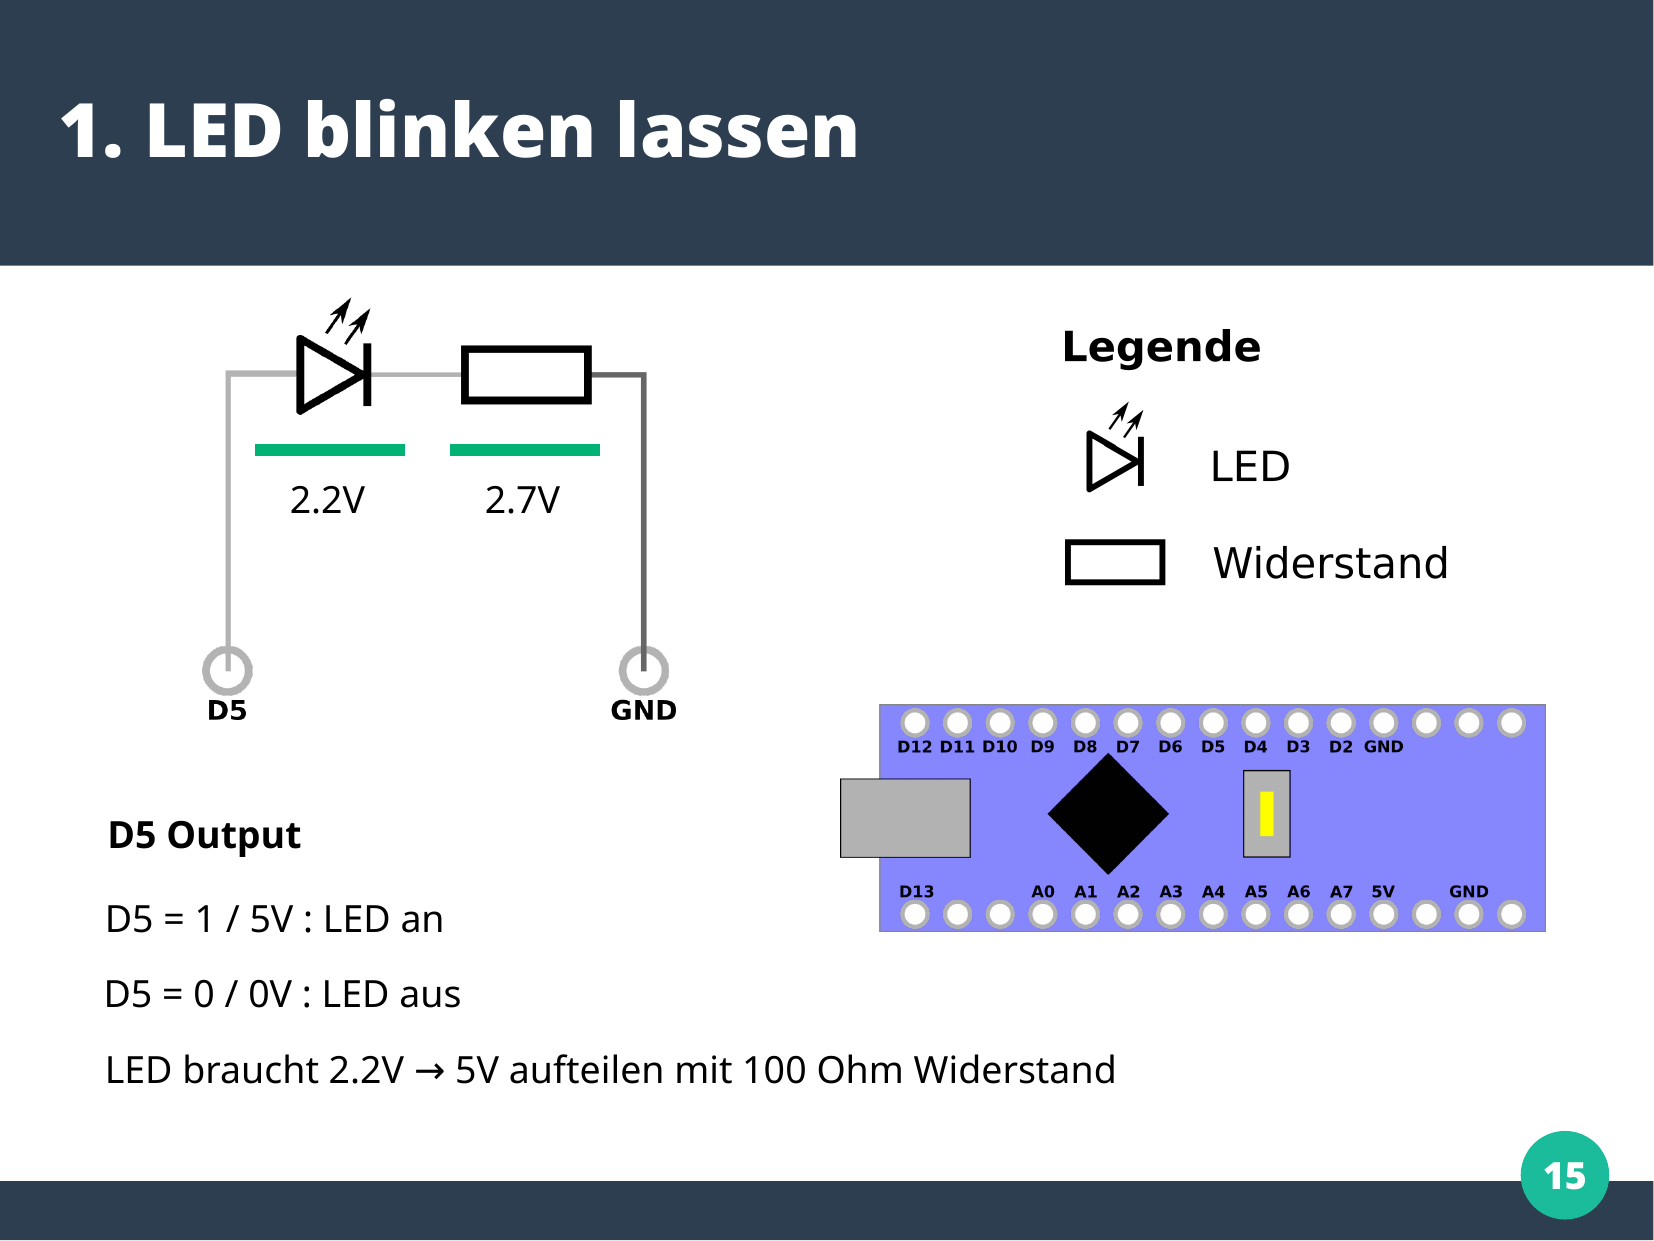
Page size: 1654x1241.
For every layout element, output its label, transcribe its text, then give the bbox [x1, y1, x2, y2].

text_box D5 = 1 / 5V : LED an [90, 885, 508, 944]
picture [202, 297, 676, 721]
text_box LED braucht 2.2V → 5V aufteilen mit 100 Ohm Widerstand [90, 1036, 1214, 1096]
text_box 2.7V [470, 466, 586, 526]
text_box D5 = 0 / 0V : LED aus [88, 960, 526, 1019]
picture [840, 704, 1546, 932]
picture [1065, 329, 1522, 679]
text_box 2.2V [275, 466, 391, 526]
text_box D5 Output [92, 800, 341, 860]
title 1. LED blinken lassen [59, 49, 1595, 207]
